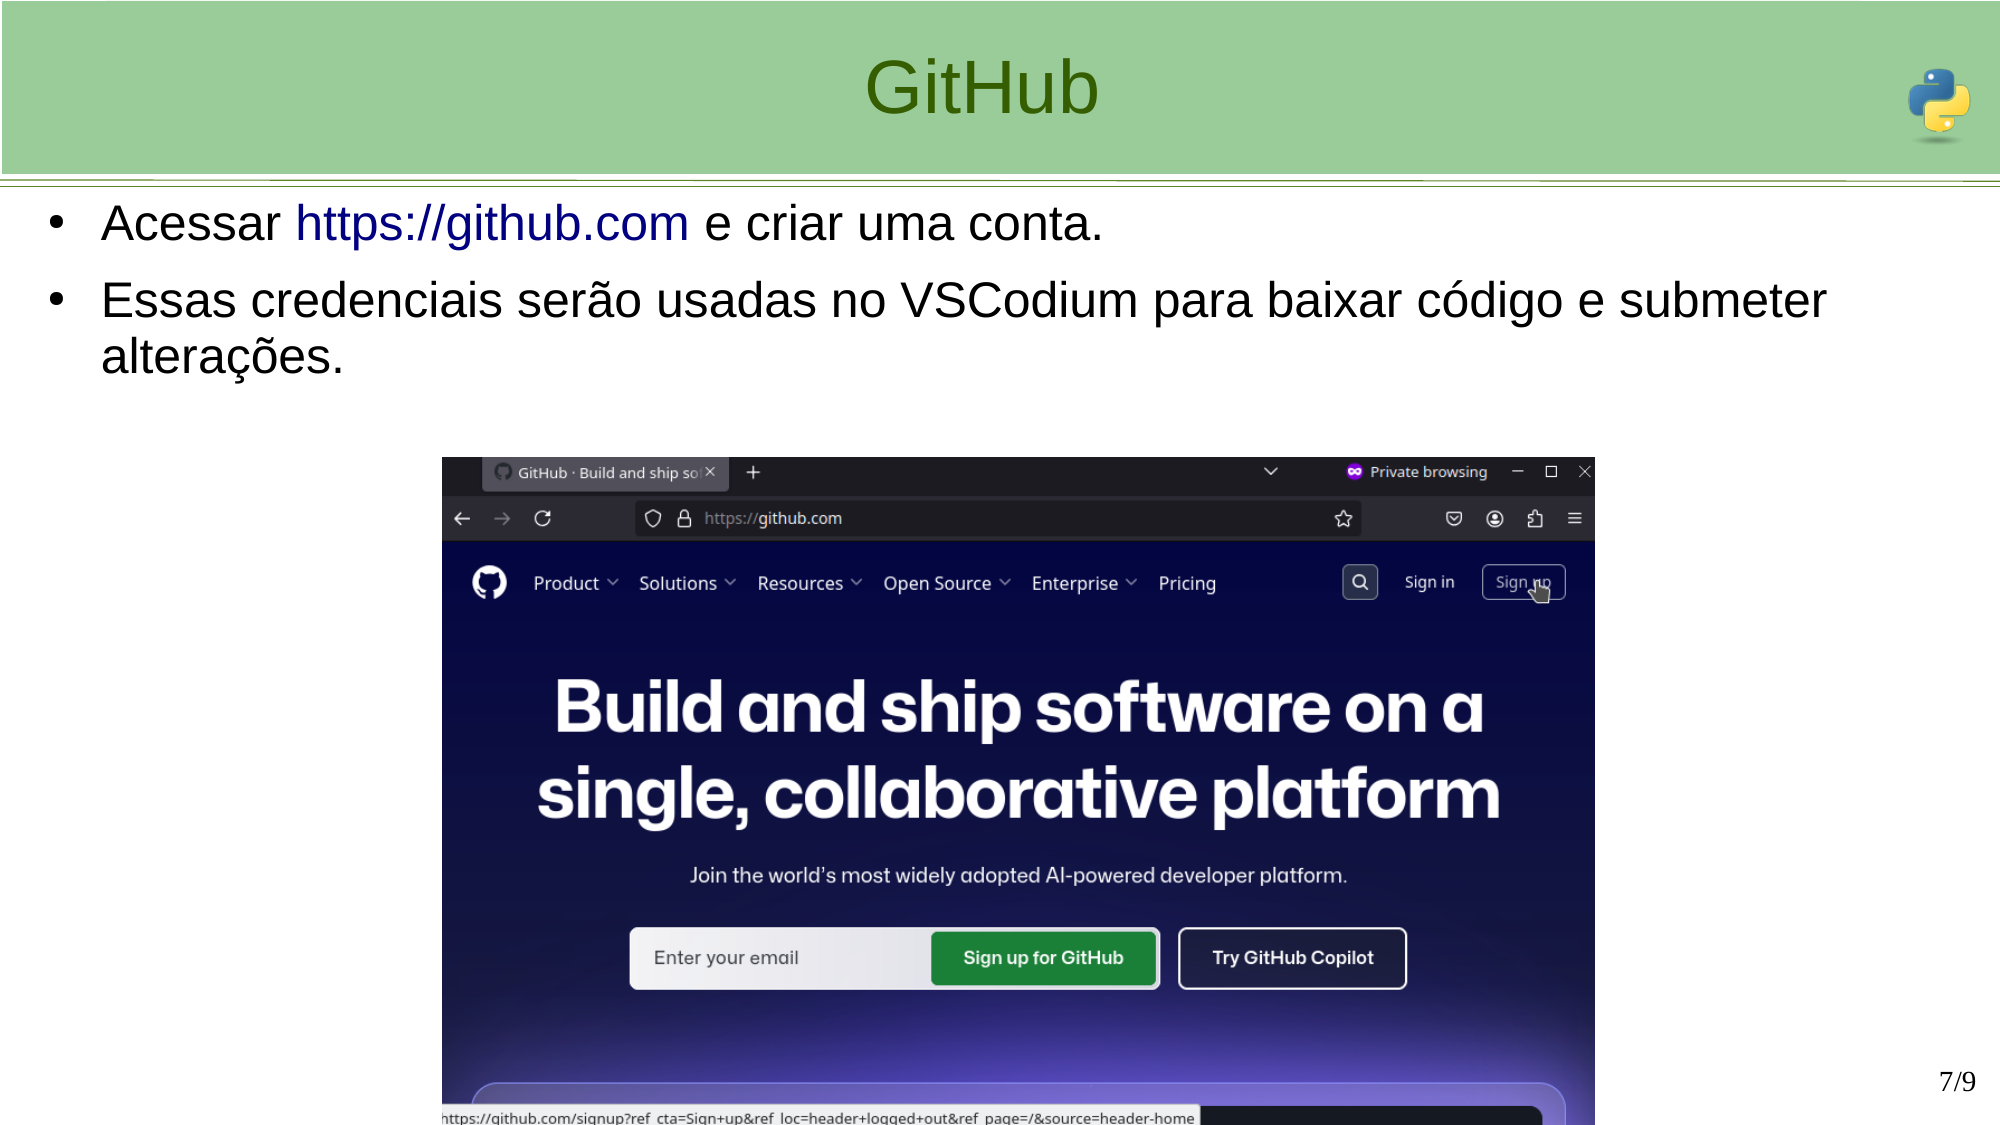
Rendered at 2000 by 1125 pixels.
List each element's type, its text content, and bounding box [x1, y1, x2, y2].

list Acessar https://github.com e criar uma conta. Essas credenciais serão usadas no VSCodium para baixar código e submeter alterações. [30, 195, 1966, 848]
title GitHub [105, 0, 1861, 174]
picture [1901, 59, 1979, 148]
picture [442, 457, 1595, 1125]
